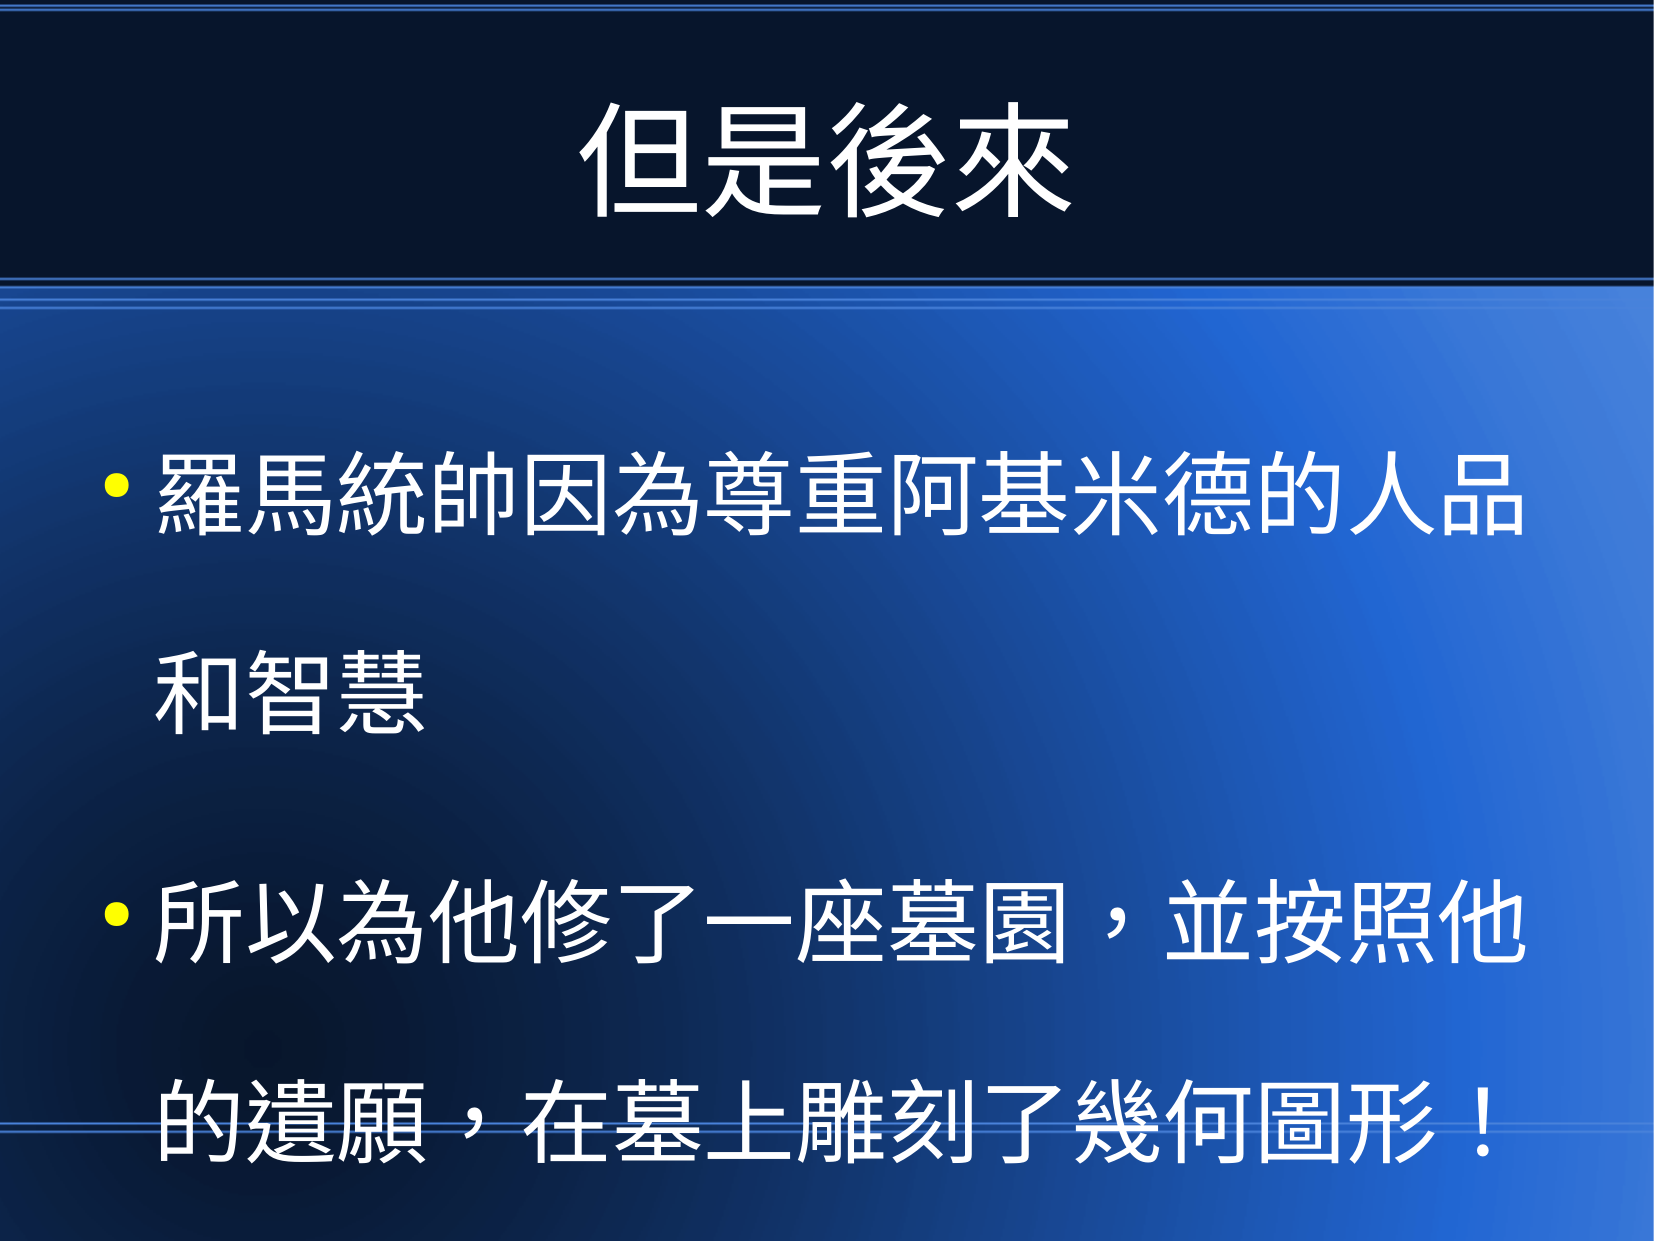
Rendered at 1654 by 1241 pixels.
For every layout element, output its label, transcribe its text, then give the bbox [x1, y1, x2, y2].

picture [0, 0, 1654, 1241]
list 羅馬統帥因為尊重阿基米德的人品和智慧 所以為他修了一座墓園，並按照他的遺願，在墓上雕刻了幾何圖形！ [82, 355, 1571, 1241]
title 但是後來 [82, 49, 1571, 257]
